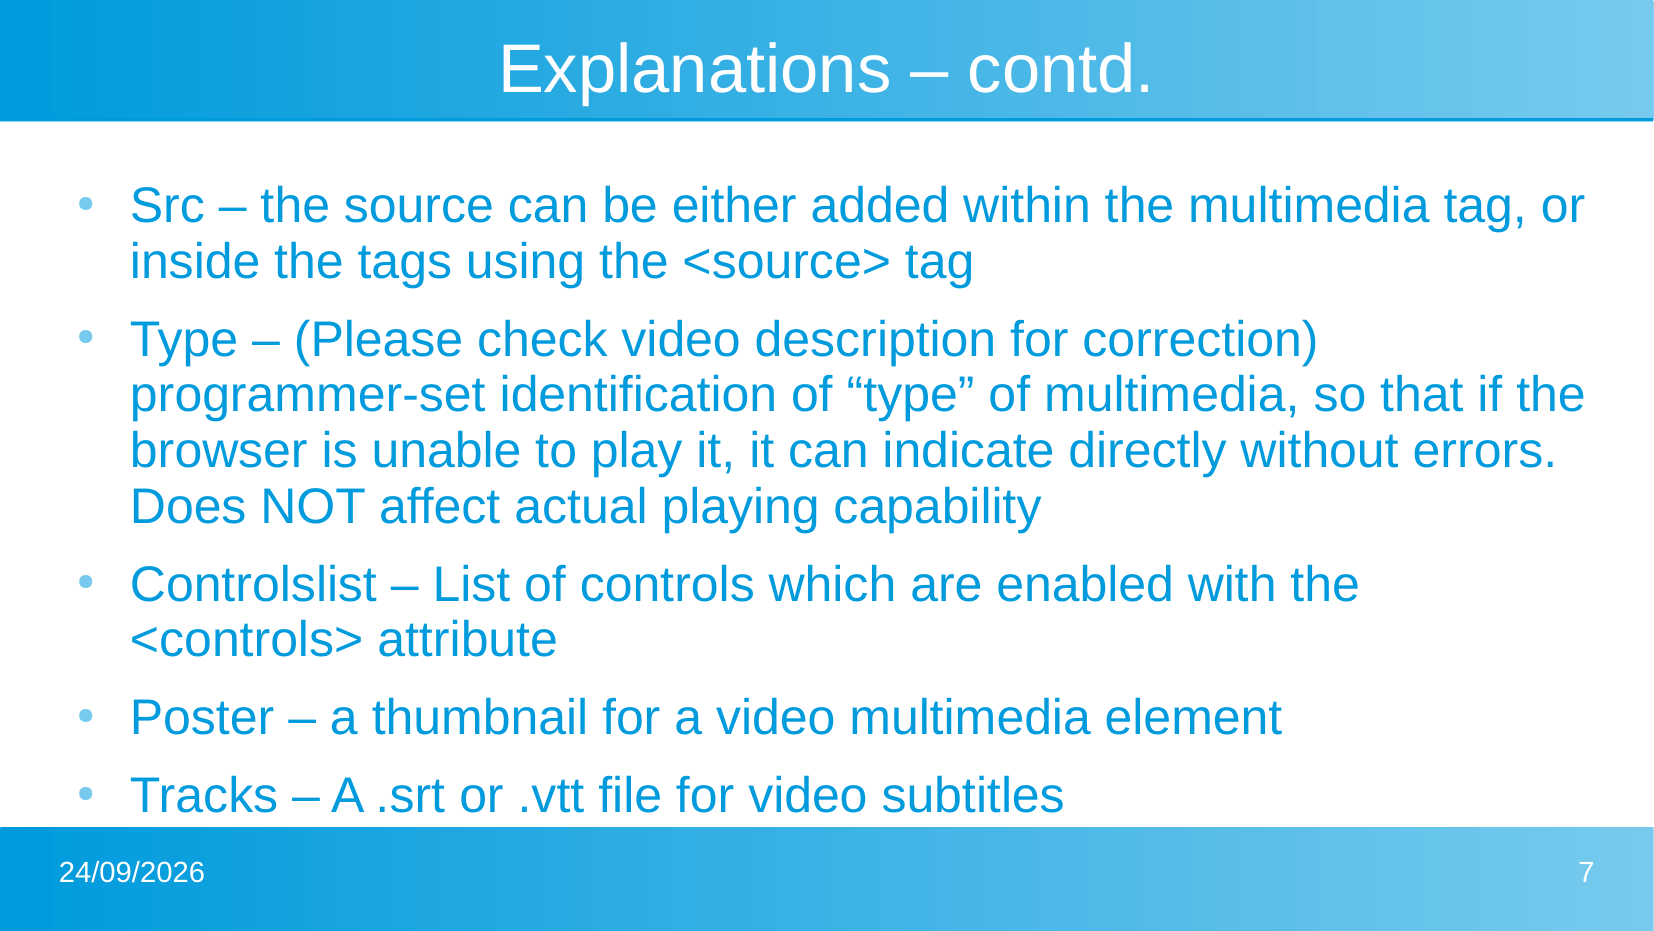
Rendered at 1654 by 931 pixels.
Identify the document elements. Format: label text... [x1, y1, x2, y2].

list Src – the source can be either added within the multimedia tag, or inside the tags using the <source> tag Type – (Please check video description for correction) programmer-set identification of “type” of multimedia, so that if the browser is unable to play it, it can indicate directly without errors. Does NOT affect actual playing capability Controlslist – List of controls which are enabled with the <controls> attribute Poster – a thumbnail for a video multimedia element Tracks – A .srt or .vtt file for video subtitles [59, 177, 1595, 768]
title Explanations – contd. [59, 29, 1595, 108]
